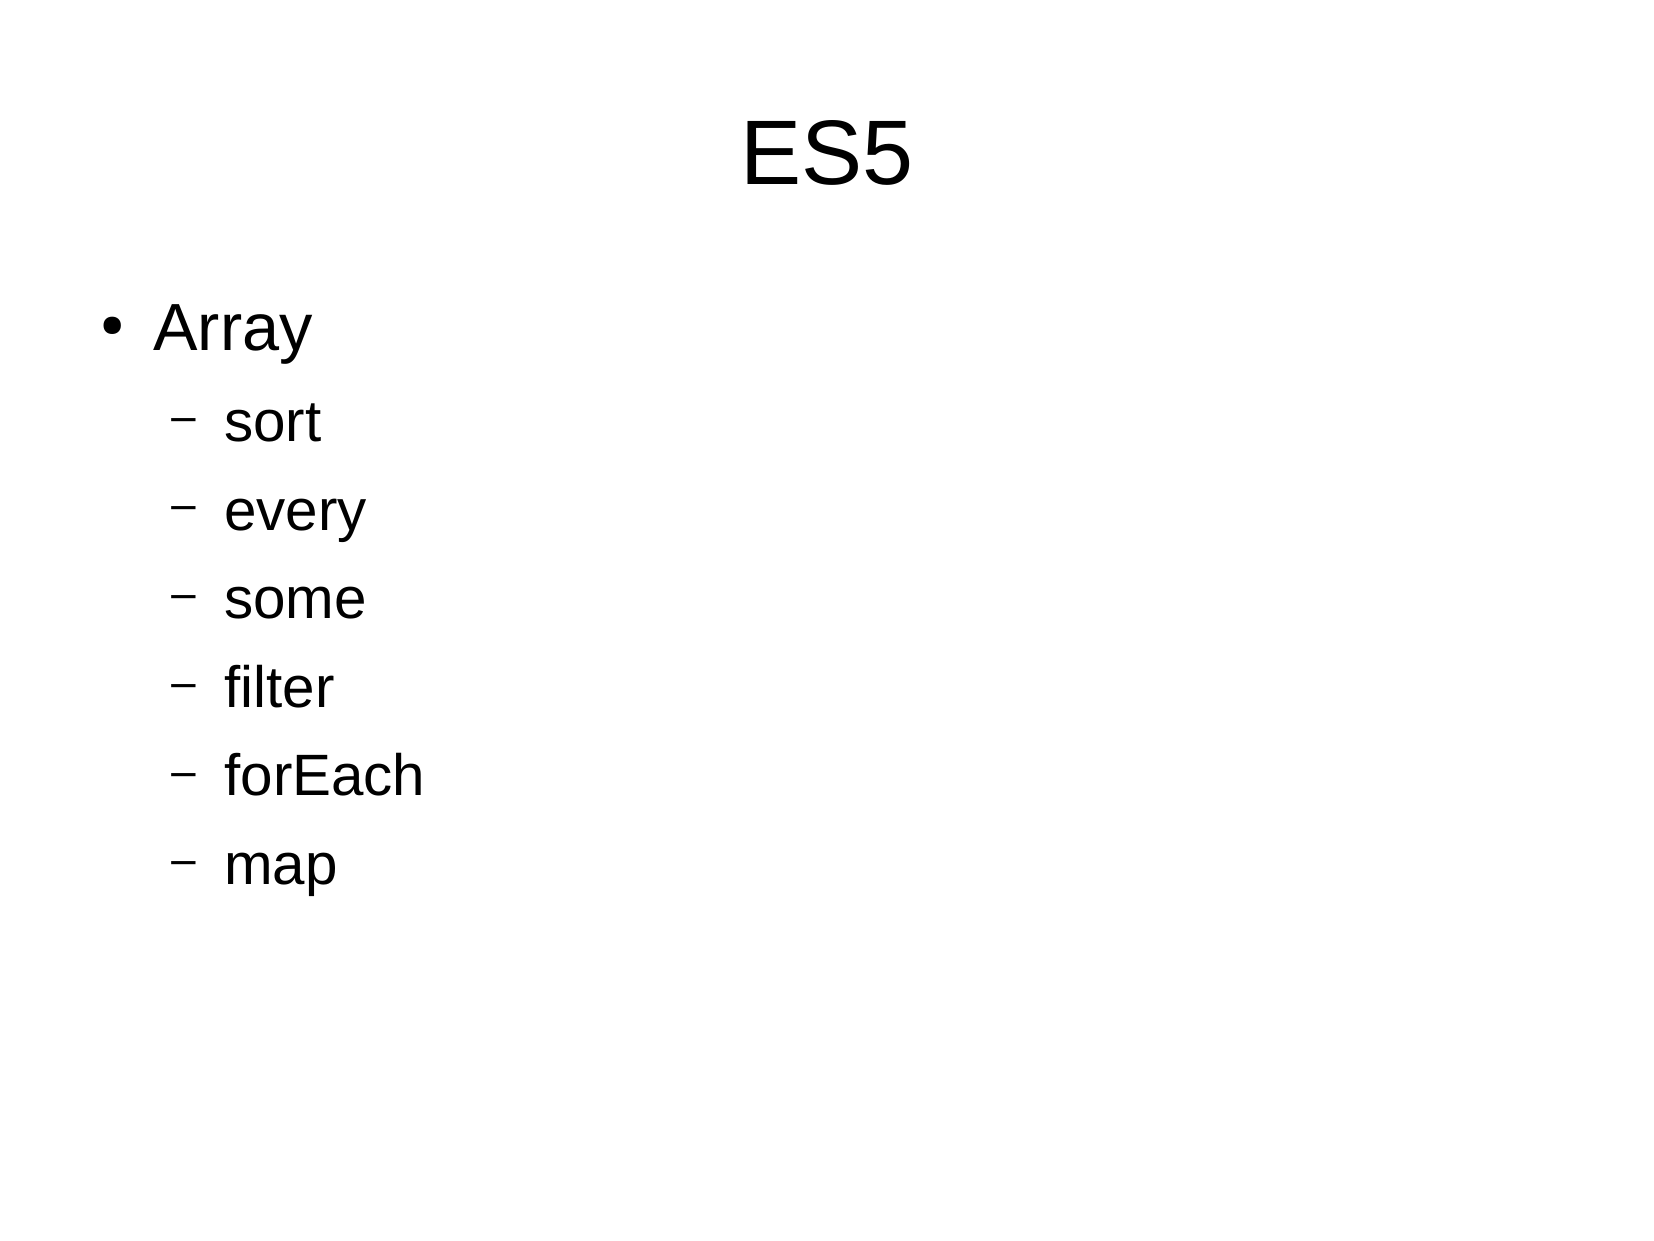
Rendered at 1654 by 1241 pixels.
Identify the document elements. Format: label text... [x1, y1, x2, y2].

title ES5 [82, 49, 1571, 257]
list Array sort every some filter forEach map [82, 290, 1571, 1010]
